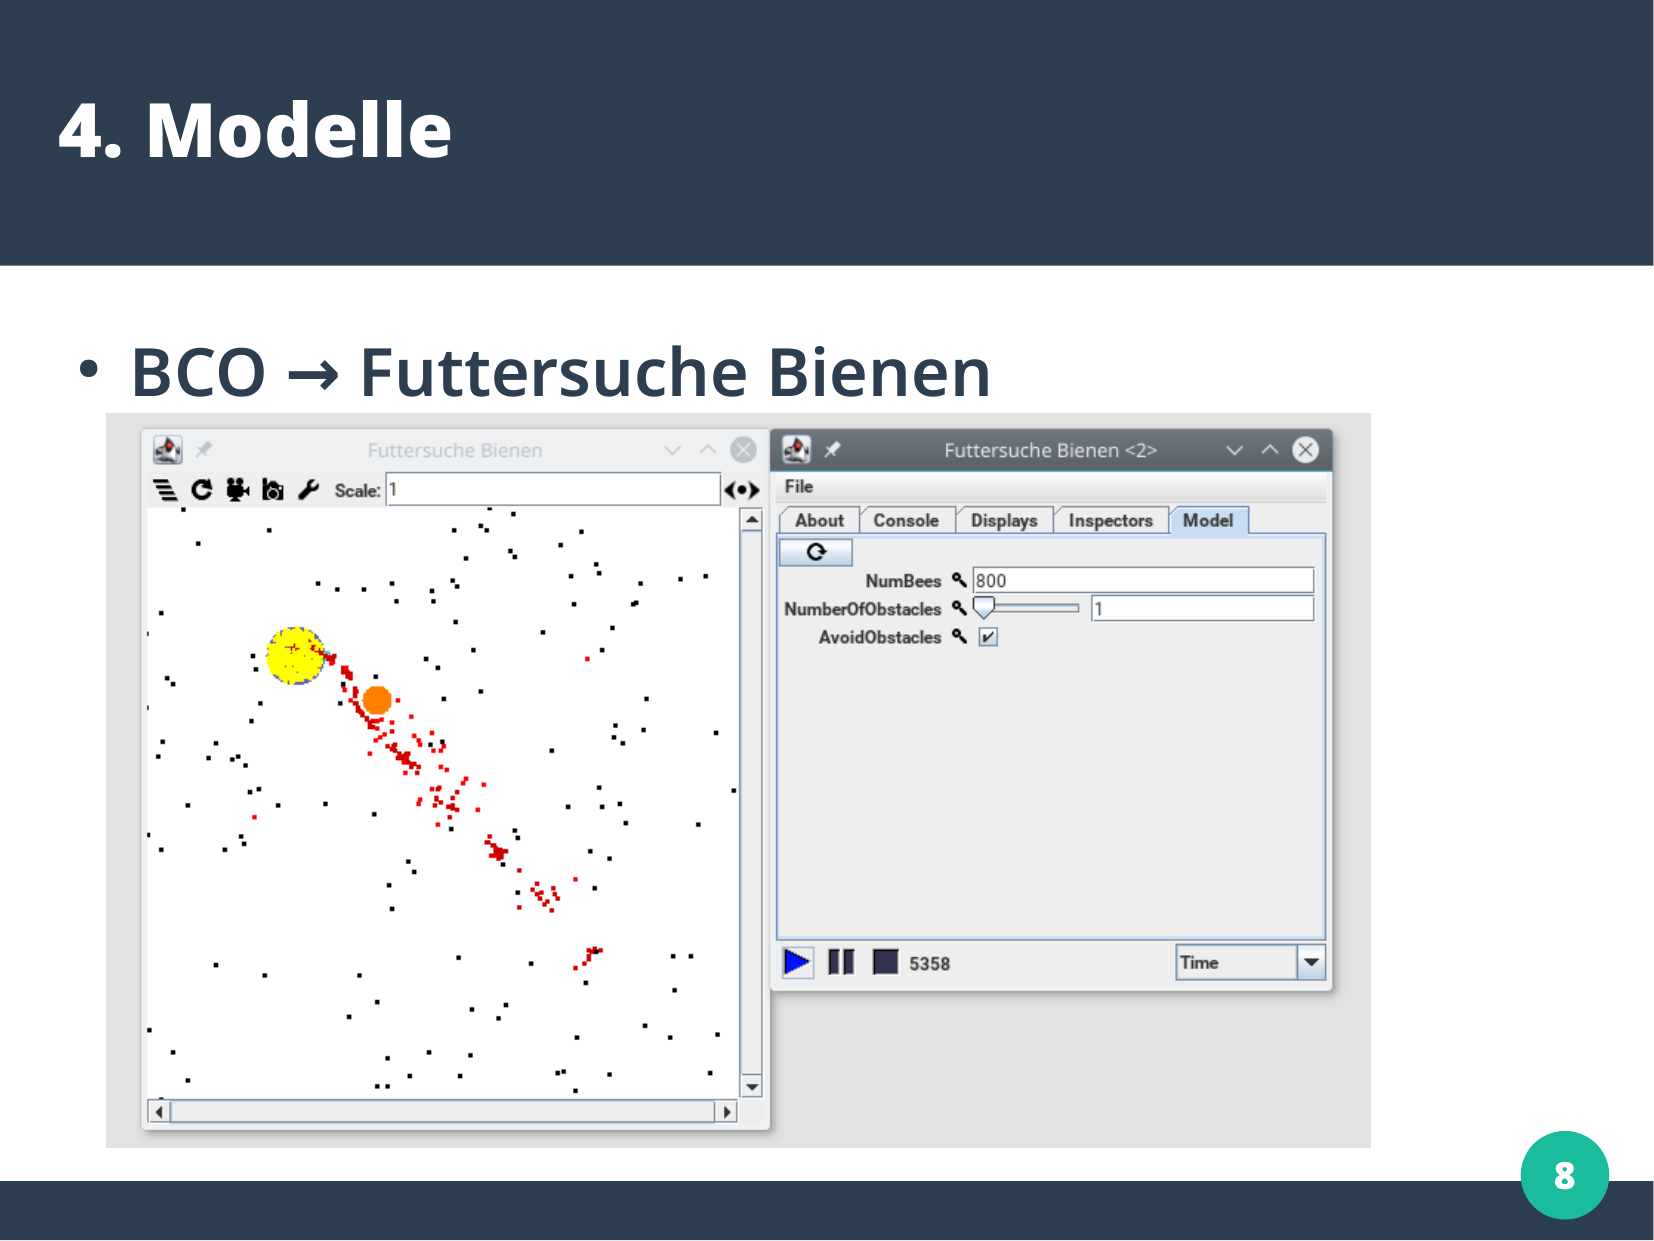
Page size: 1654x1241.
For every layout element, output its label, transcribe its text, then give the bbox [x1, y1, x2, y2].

list BCO → Futtersuche Bienen [59, 324, 1595, 1152]
title 4. Modelle [59, 49, 1595, 207]
picture [106, 413, 1371, 1149]
